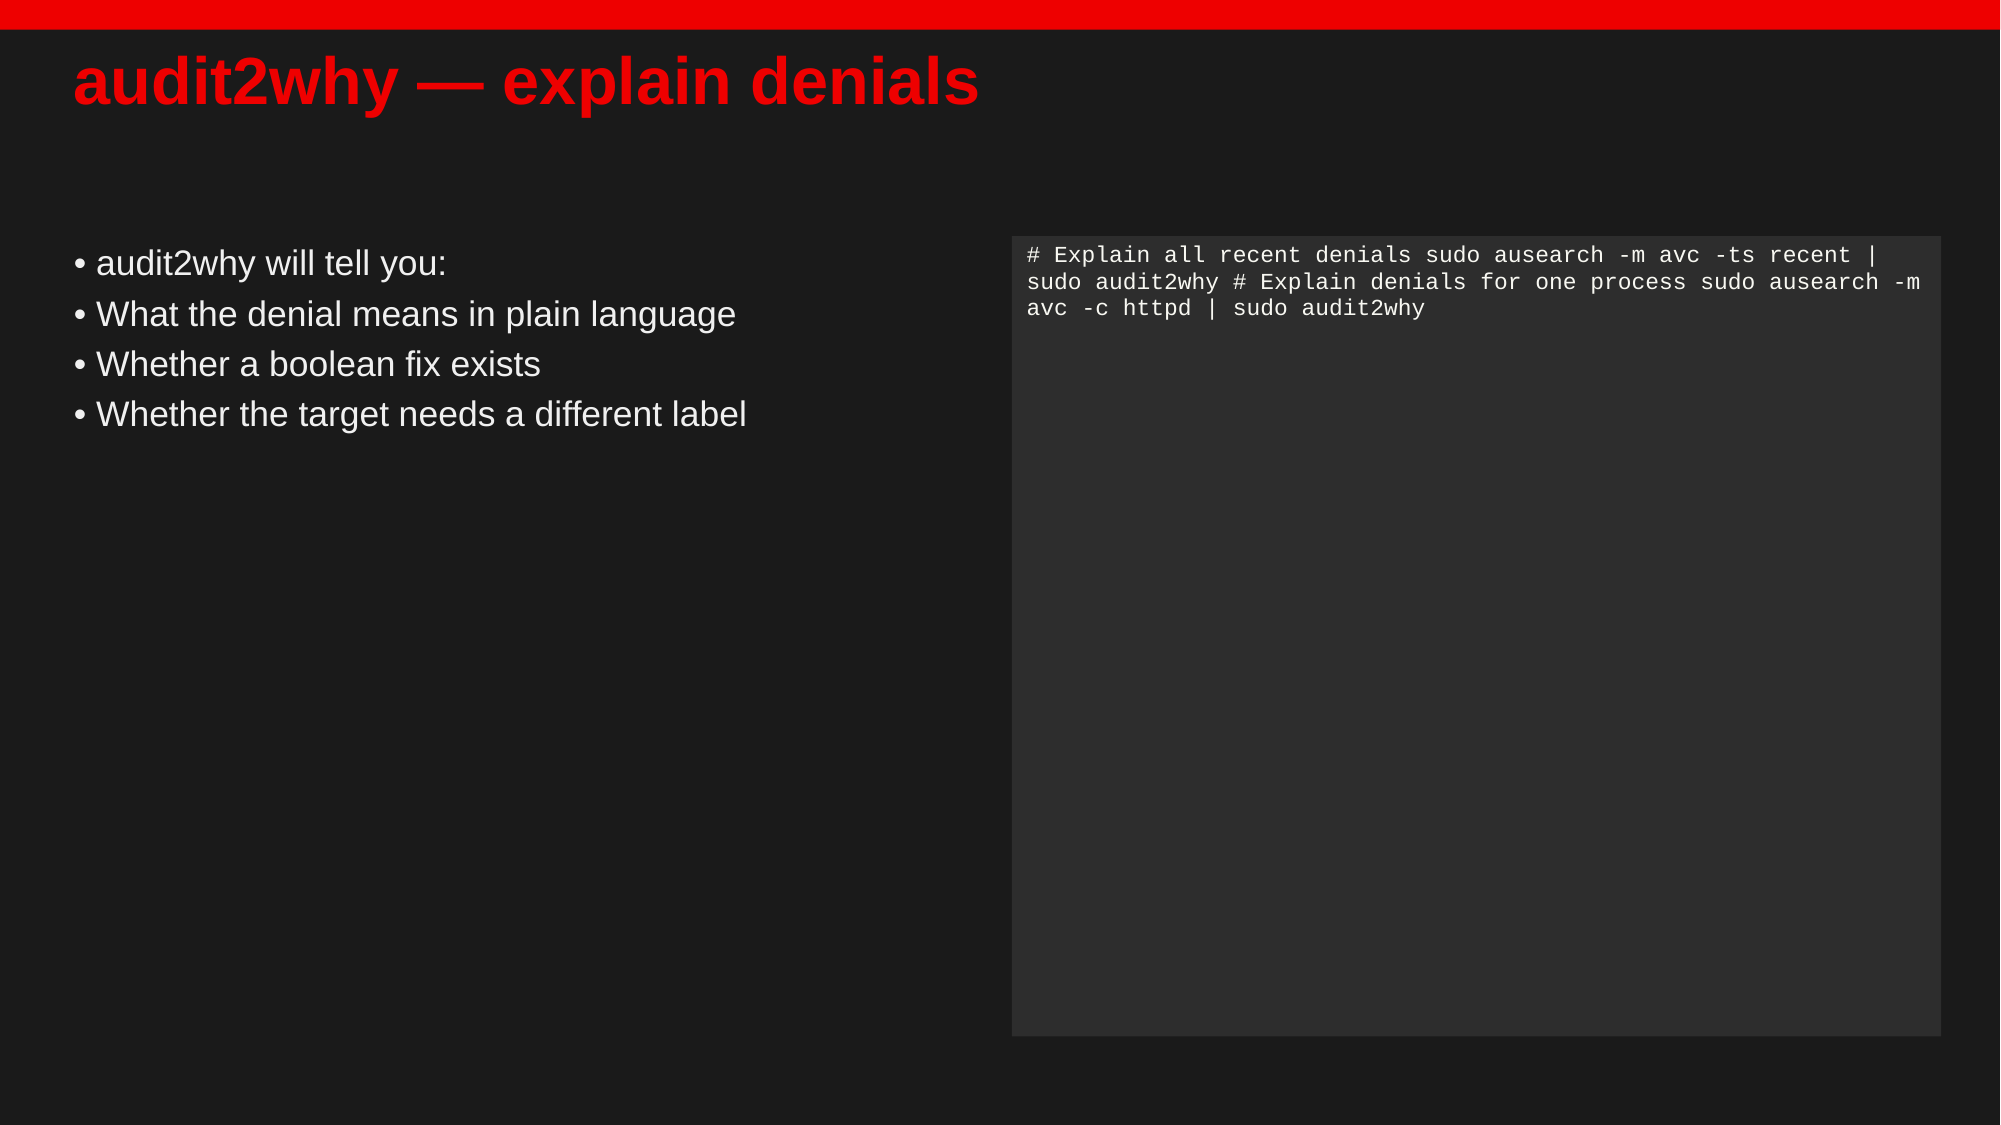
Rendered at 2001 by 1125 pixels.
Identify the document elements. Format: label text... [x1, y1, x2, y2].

text_box [0, 0, 2001, 30]
text_box • audit2why will tell you: • What the denial means in plain language • Whether a boolean fix exists • Whether the target needs a different label [59, 236, 989, 1037]
text_box # Explain all recent denials sudo ausearch -m avc -ts recent | sudo audit2why # Explain denials for one process sudo ausearch -m avc -c httpd | sudo audit2why [1011, 236, 1942, 1037]
text_box audit2why — explain denials [59, 36, 1942, 208]
